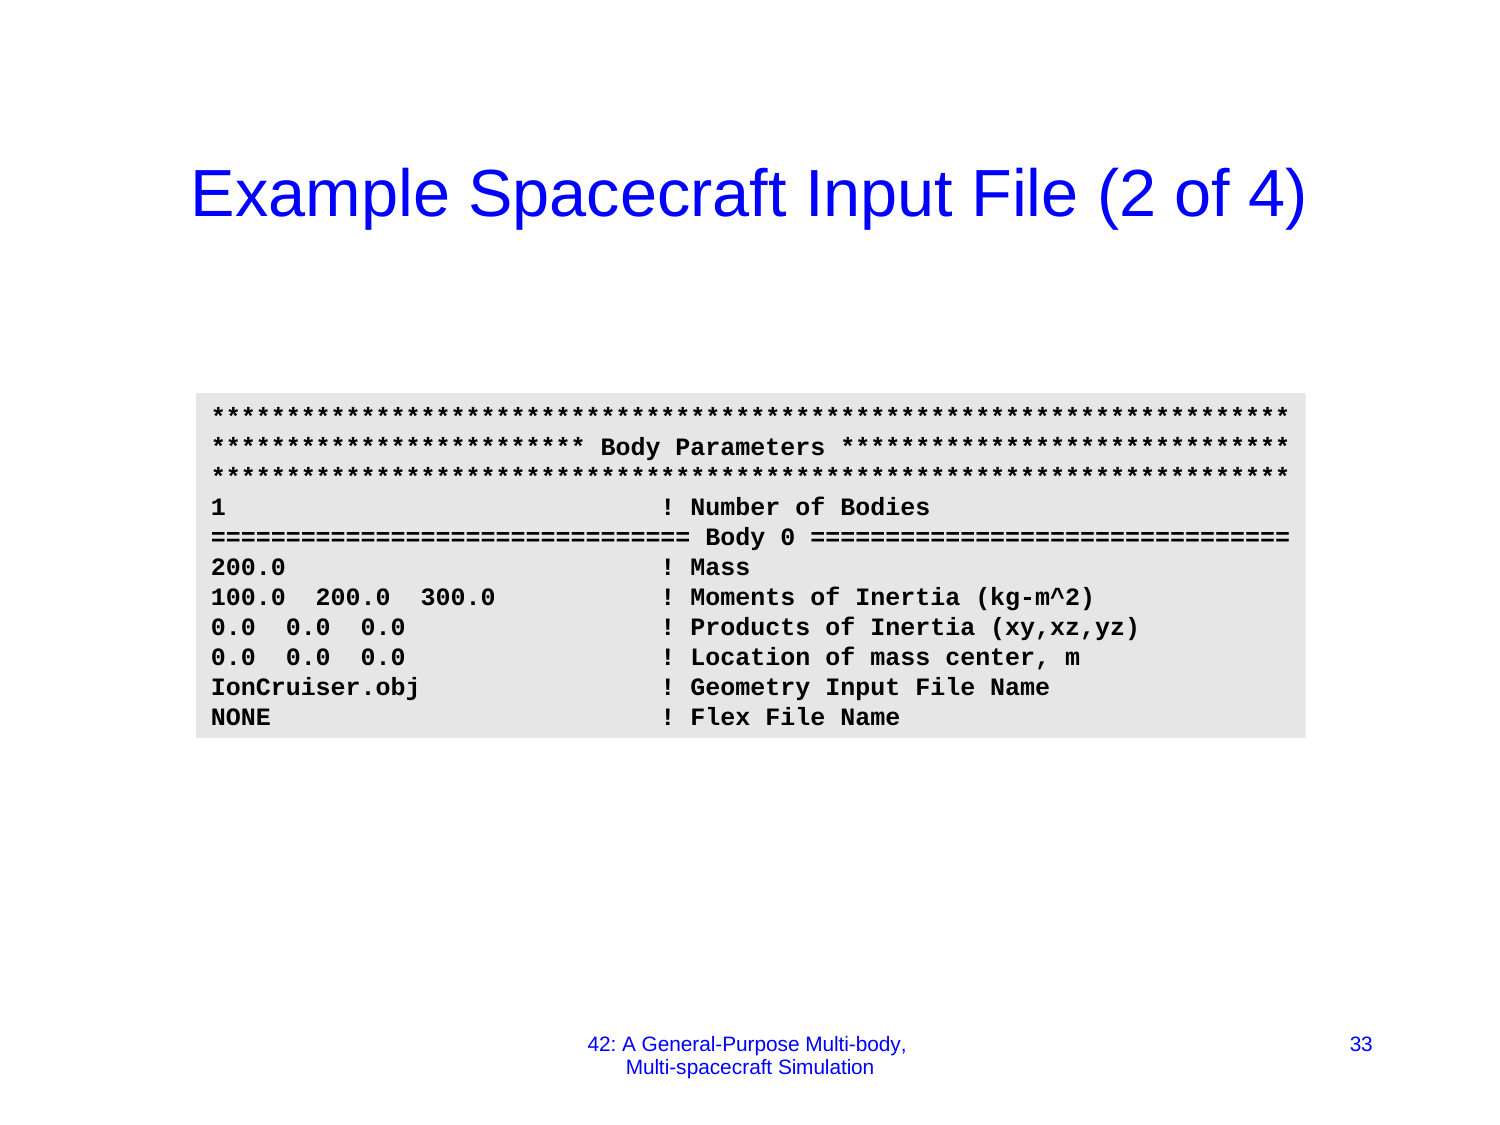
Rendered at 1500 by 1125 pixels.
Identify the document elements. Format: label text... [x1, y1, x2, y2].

title Example Spacecraft Input File (2 of 4) [112, 99, 1388, 288]
text_box ************************************************************************ ************************* Body Parameters ****************************** ************************************************************************ 1 ! Number of Bodies ================================ Body 0 ================================ 200.0 ! Mass 100.0 200.0 300.0 ! Moments of Inertia (kg-m^2) 0.0 0.0 0.0 ! Products of Inertia (xy,xz,yz) 0.0 0.0 0.0 ! Location of mass center, m IonCruiser.obj ! Geometry Input File Name NONE ! Flex File Name [196, 393, 1306, 738]
